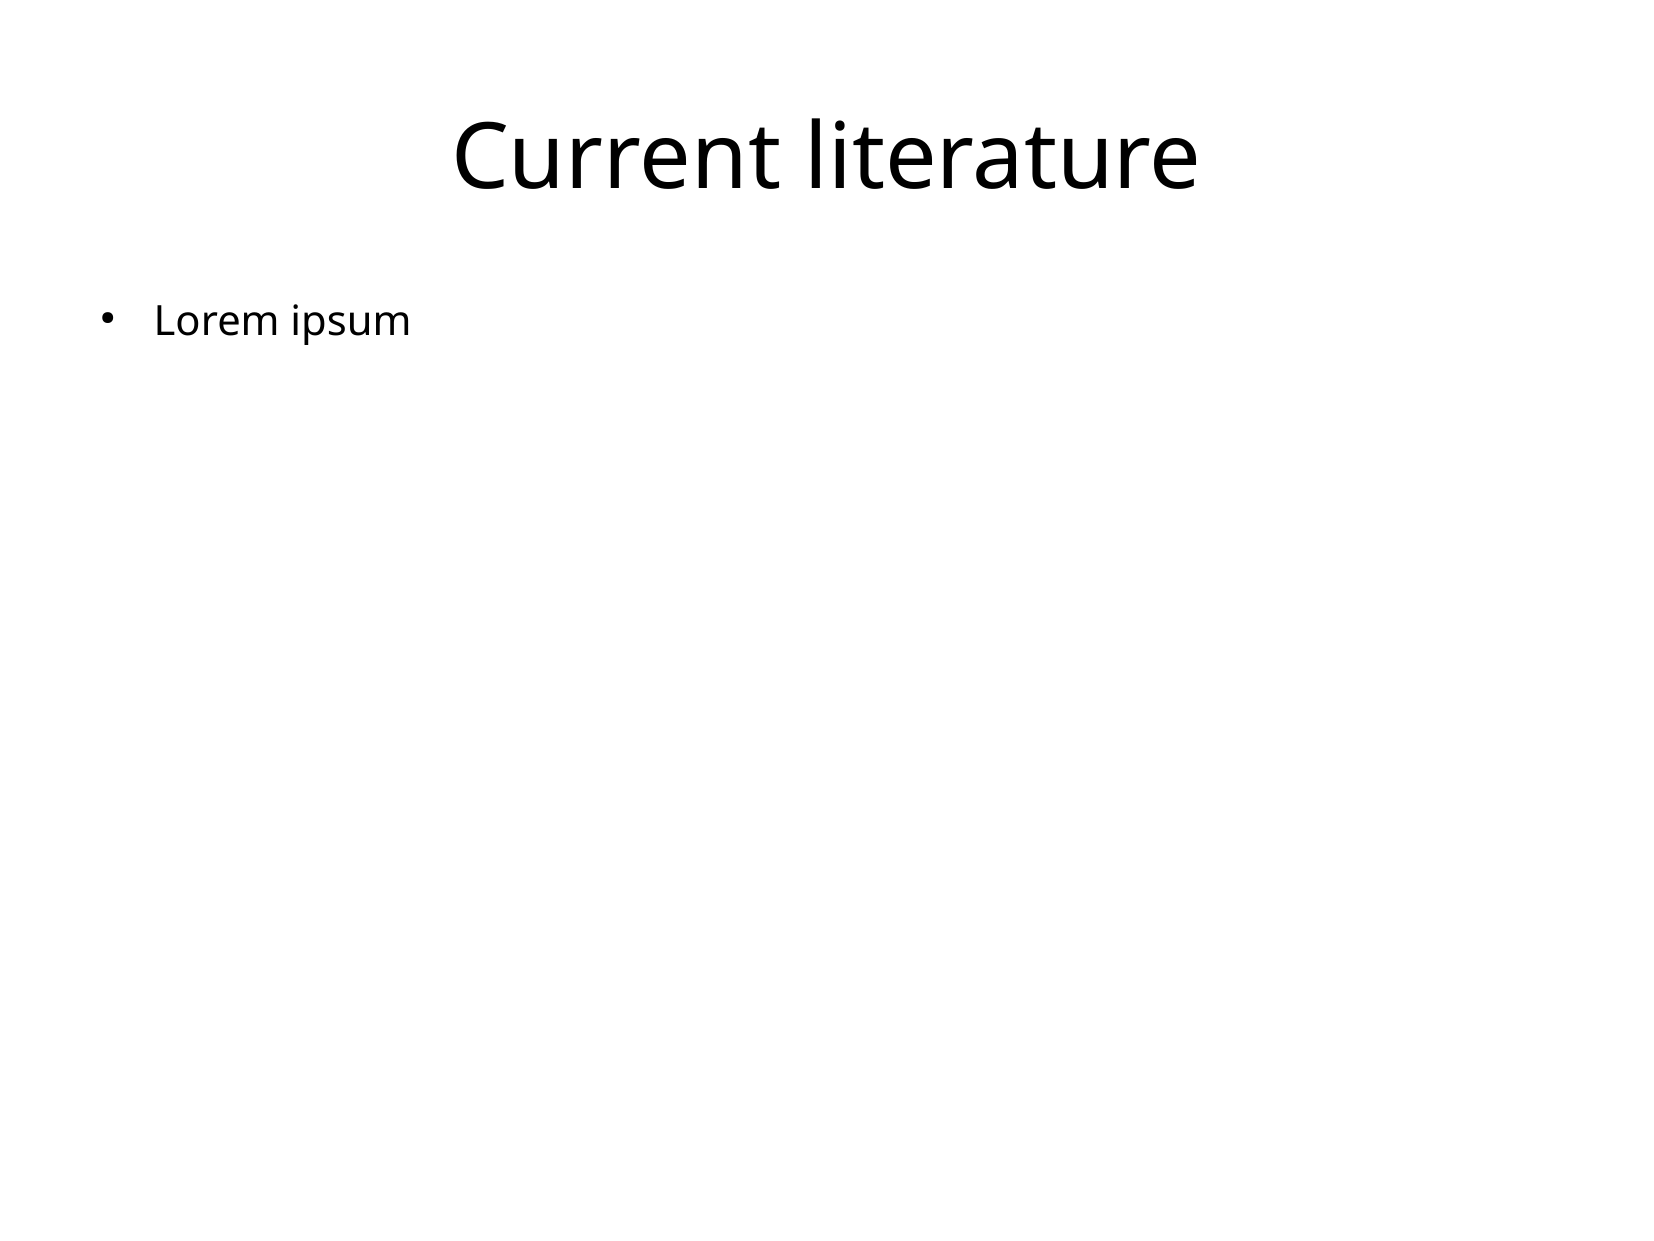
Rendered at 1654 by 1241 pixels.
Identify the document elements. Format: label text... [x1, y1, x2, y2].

list Lorem ipsum [82, 290, 1571, 1010]
title Current literature [82, 49, 1571, 257]
